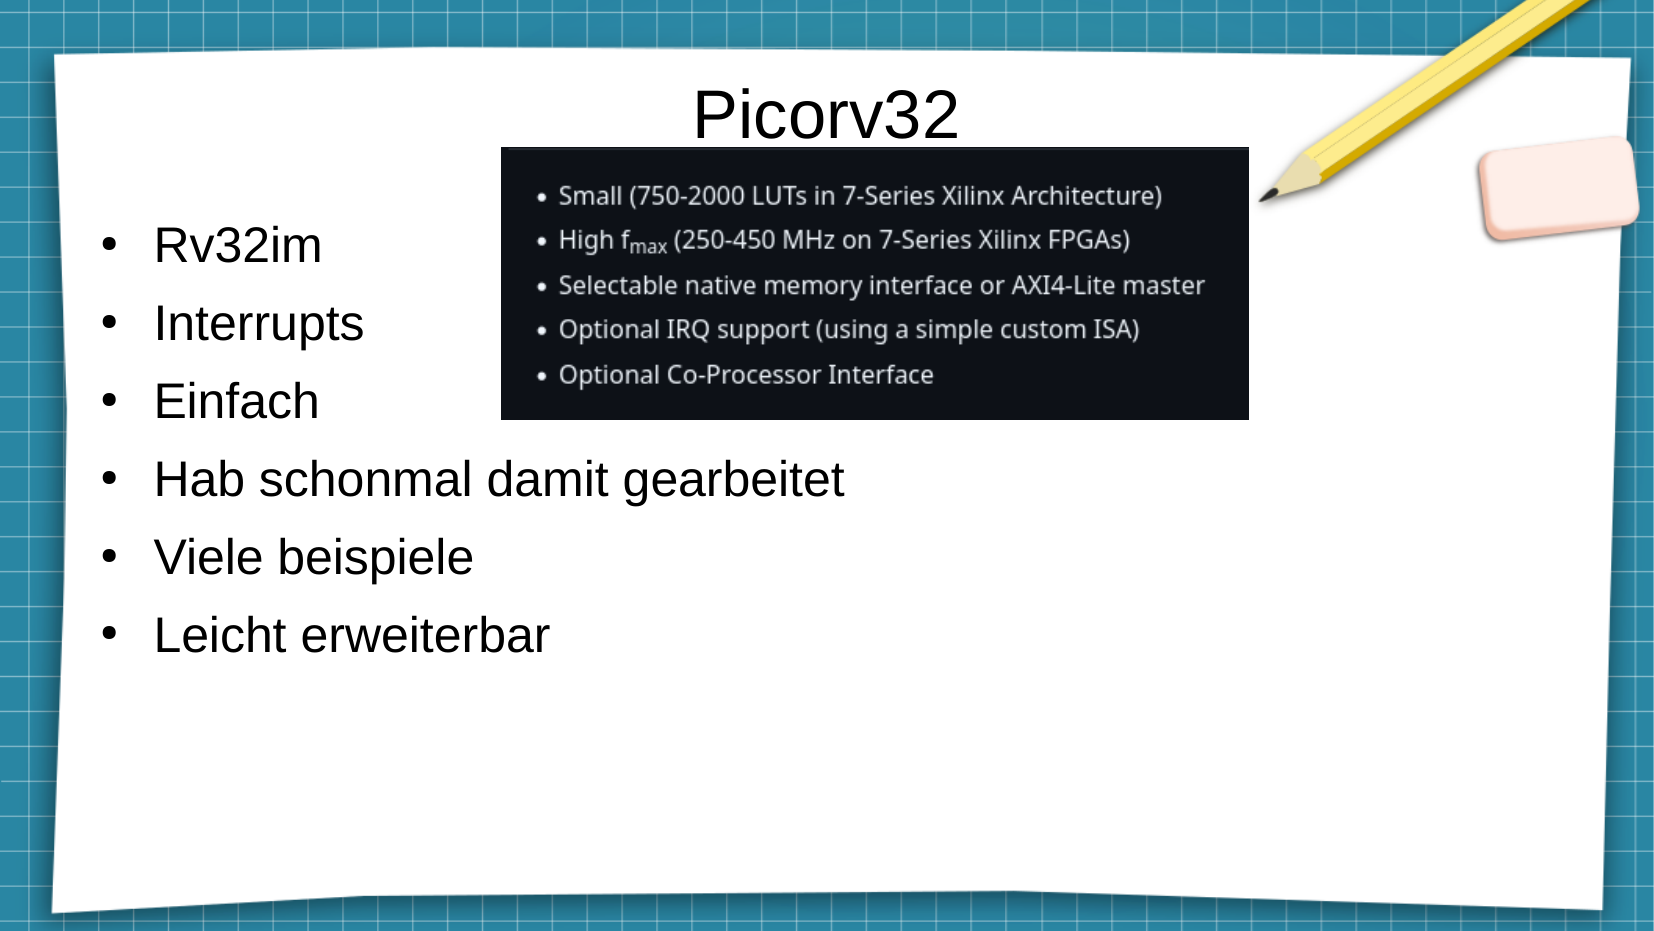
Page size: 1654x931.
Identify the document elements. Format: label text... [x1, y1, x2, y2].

picture [0, 0, 1654, 931]
title Picorv32 [82, 37, 1571, 193]
list Rv32im Interrupts Einfach Hab schonmal damit gearbeitet Viele beispiele Leicht erweiterbar [82, 217, 1571, 758]
